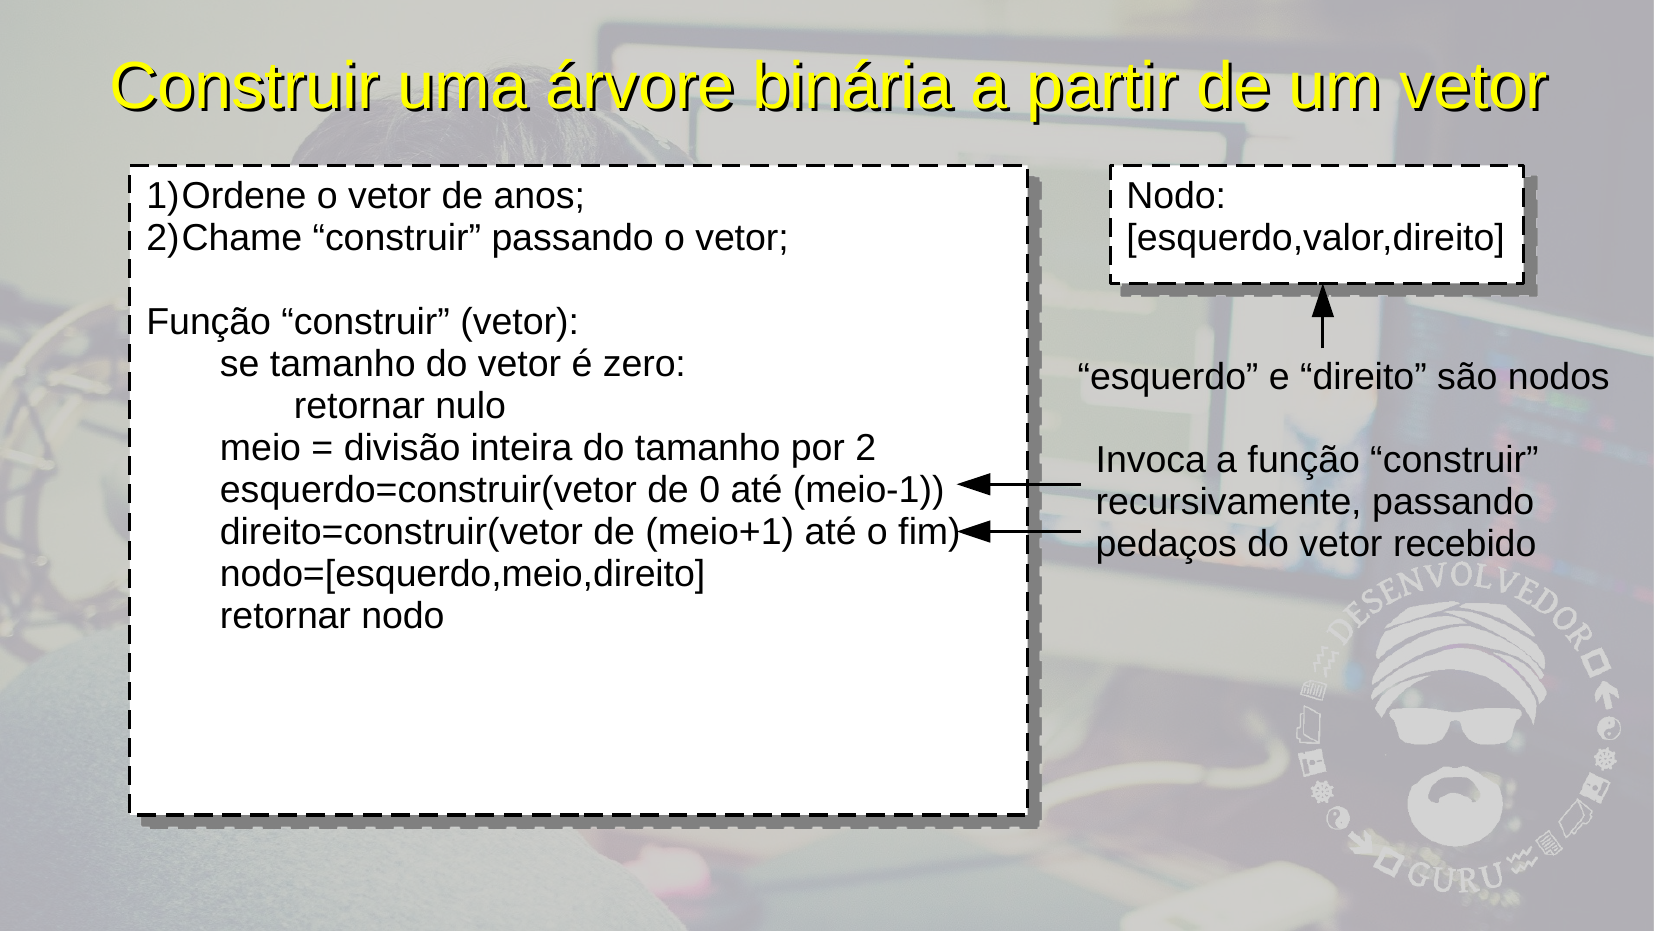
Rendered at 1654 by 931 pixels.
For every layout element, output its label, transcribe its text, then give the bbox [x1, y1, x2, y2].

text_box Ordene o vetor de anos; Chame “construir” passando o vetor; Função “construir” (vetor): se tamanho do vetor é zero: retornar nulo meio = divisão inteira do tamanho por 2 esquerdo=construir(vetor de 0 até (meio-1)) direito=construir(vetor de (meio+1) até o fim) nodo=[esquerdo,meio,direito] retornar nodo [129, 165, 1028, 815]
text_box Construir uma árvore binária a partir de um vetor [94, 40, 1583, 130]
text_box Nodo: [esquerdo,valor,direito] [1110, 165, 1524, 284]
text_box “esquerdo” e “direito” são nodos [1062, 348, 1625, 406]
text_box Invoca a função “construir” recursivamente, passando pedaços do vetor recebido [1080, 431, 1625, 656]
